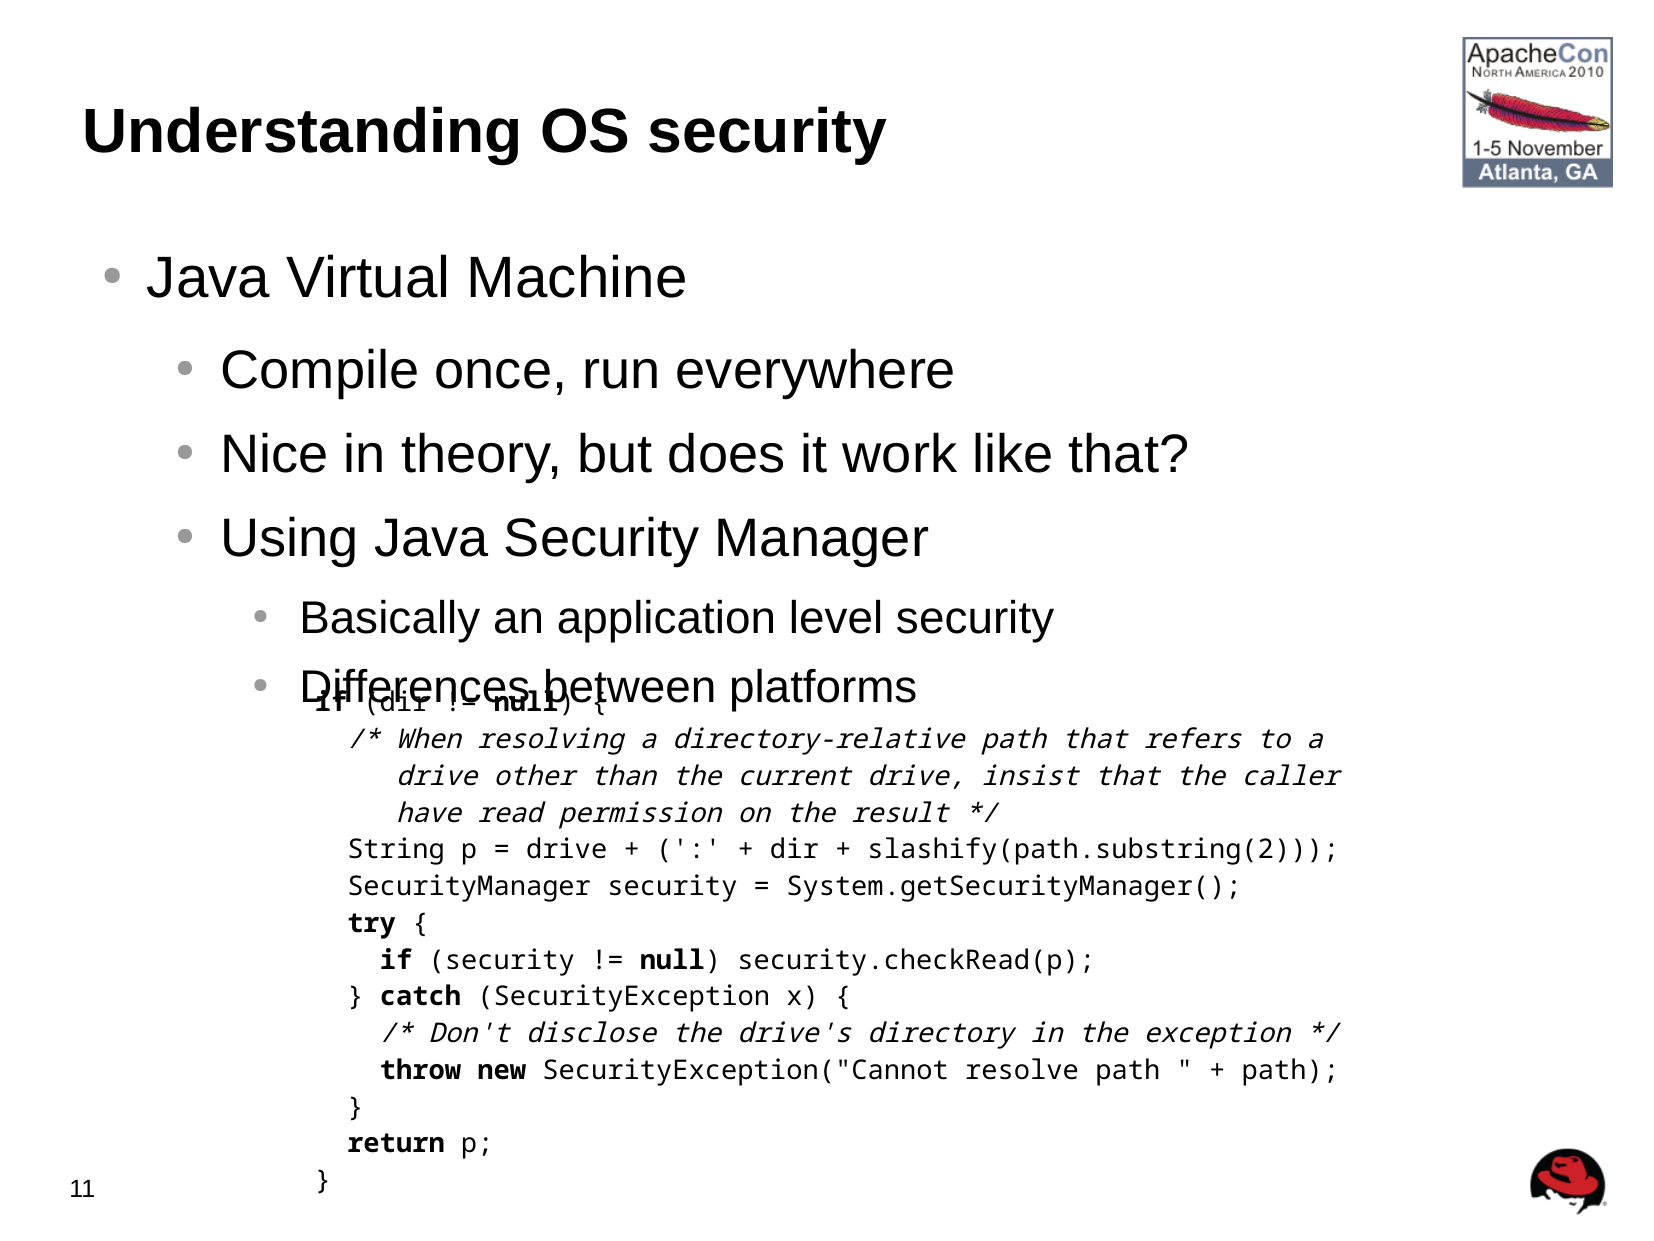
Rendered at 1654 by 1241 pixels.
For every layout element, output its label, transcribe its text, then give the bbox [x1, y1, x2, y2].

picture [1462, 37, 1613, 188]
picture [1529, 1146, 1613, 1224]
text_box if (dir != null) { /* When resolving a directory-relative path that refers to a drive other than the current drive, insist that the caller have read permission on the result */ String p = drive + (':' + dir + slashify(path.substring(2))); SecurityManager security = System.getSecurityManager(); try { if (security != null) security.checkRead(p); } catch (SecurityException x) { /* Don't disclose the drive's directory in the exception */ throw new SecurityException("Cannot resolve path " + path); } return p; } [300, 735, 1426, 1182]
list Java Virtual Machine Compile once, run everywhere Nice in theory, but does it work like that? Using Java Security Manager Basically an application level security Differences between platforms [86, 244, 1576, 1024]
title Understanding OS security [82, 45, 1571, 218]
